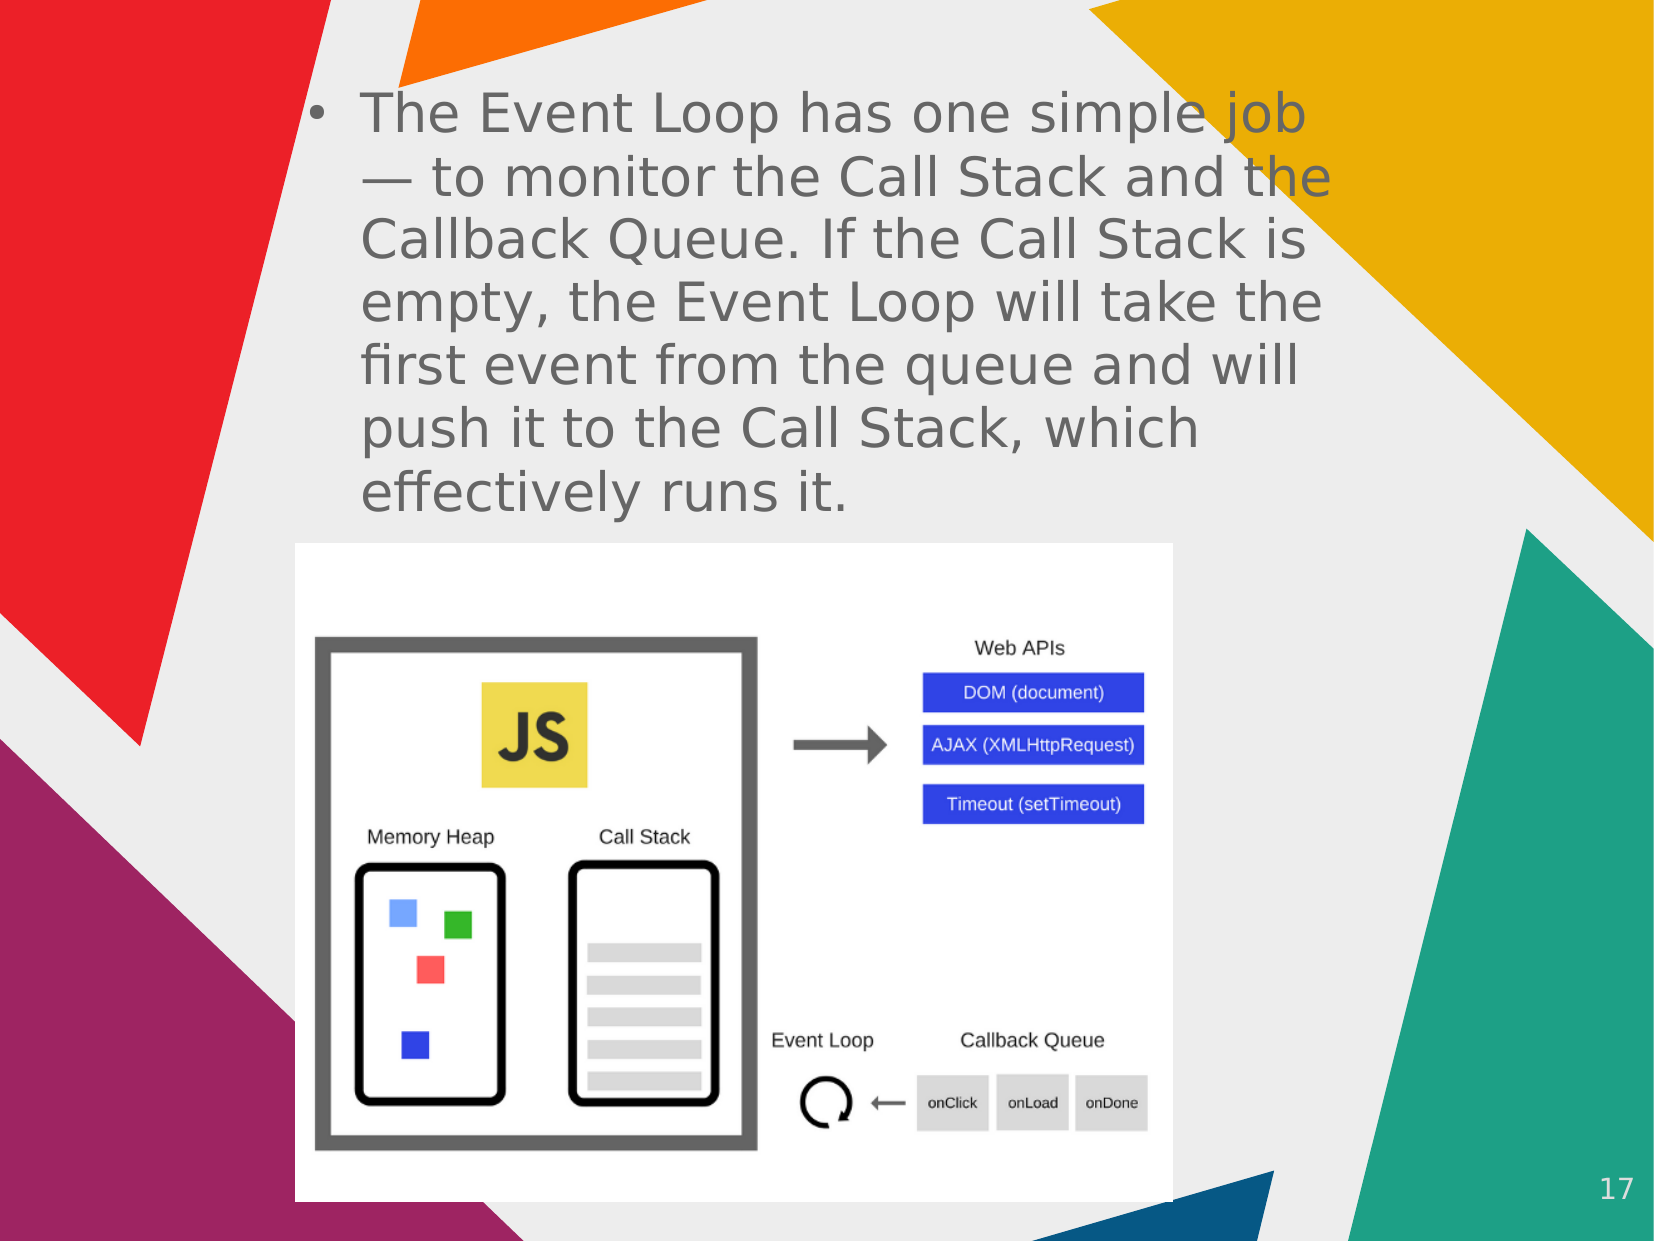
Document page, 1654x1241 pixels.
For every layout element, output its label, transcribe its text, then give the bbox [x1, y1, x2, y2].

picture [295, 543, 1173, 1202]
list The Event Loop has one simple job — to monitor the Call Stack and the Callback Queue. If the Call Stack is empty, the Event Loop will take the first event from the queue and will push it to the Call Stack, which effectively runs it. [289, 82, 1372, 1111]
